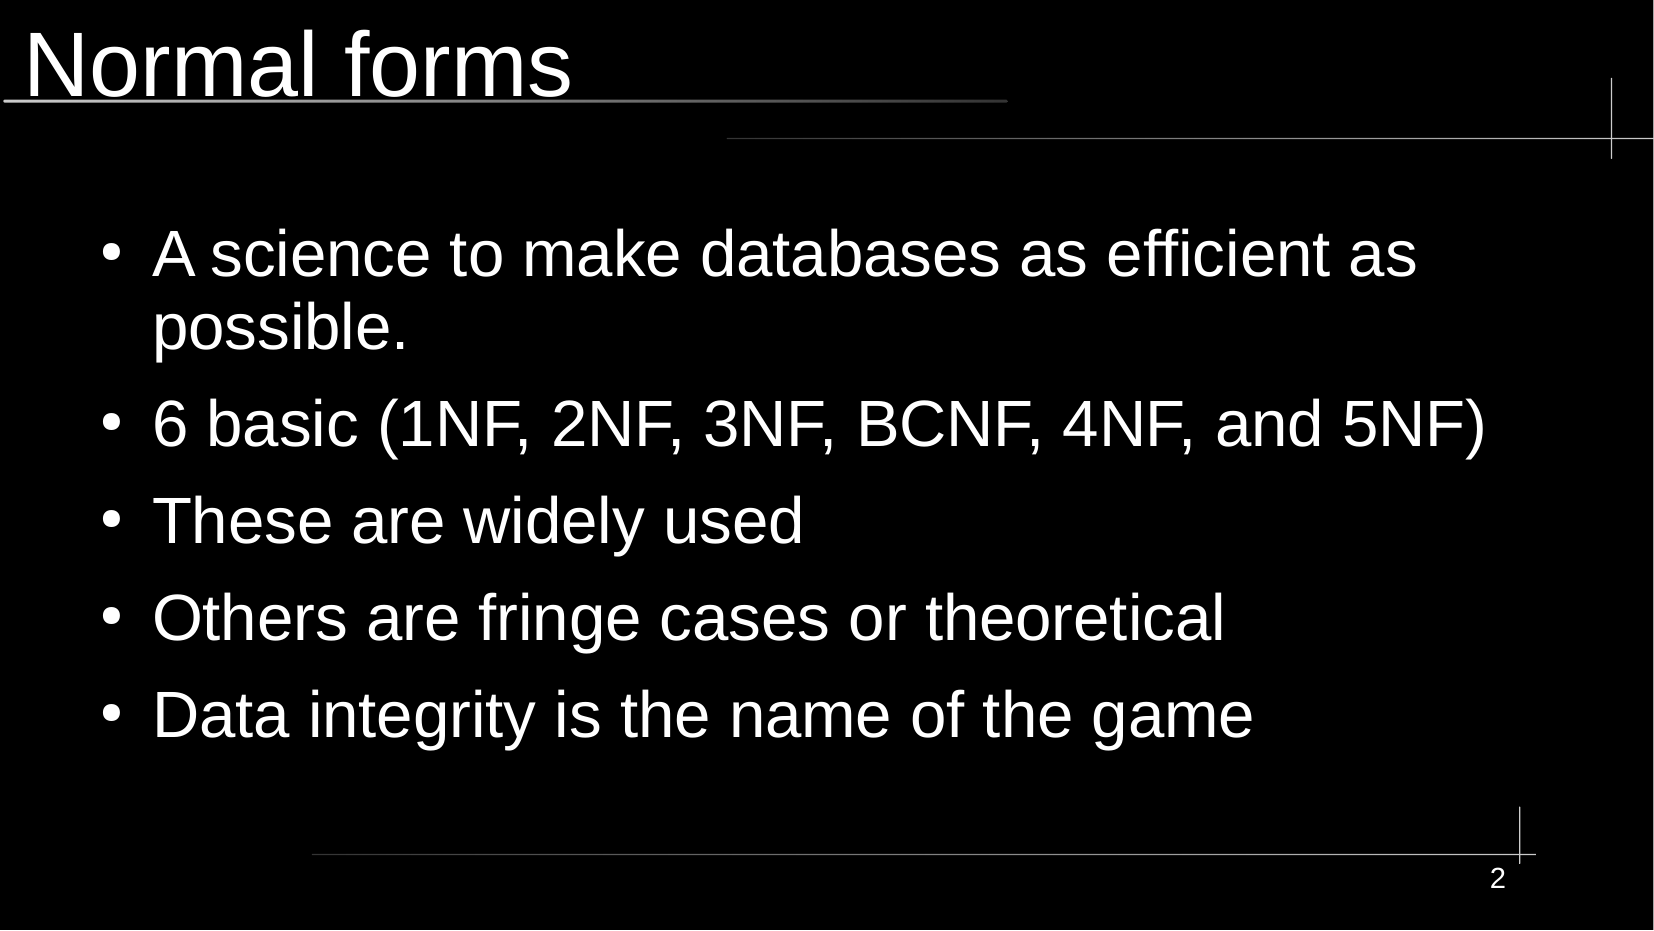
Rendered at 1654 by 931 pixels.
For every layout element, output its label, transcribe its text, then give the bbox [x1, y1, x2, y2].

title Normal forms [23, 11, 1589, 119]
list A science to make databases as efficient as possible. 6 basic (1NF, 2NF, 3NF, BCNF, 4NF, and 5NF) These are widely used Others are fringe cases or theoretical Data integrity is the name of the game [82, 217, 1571, 758]
